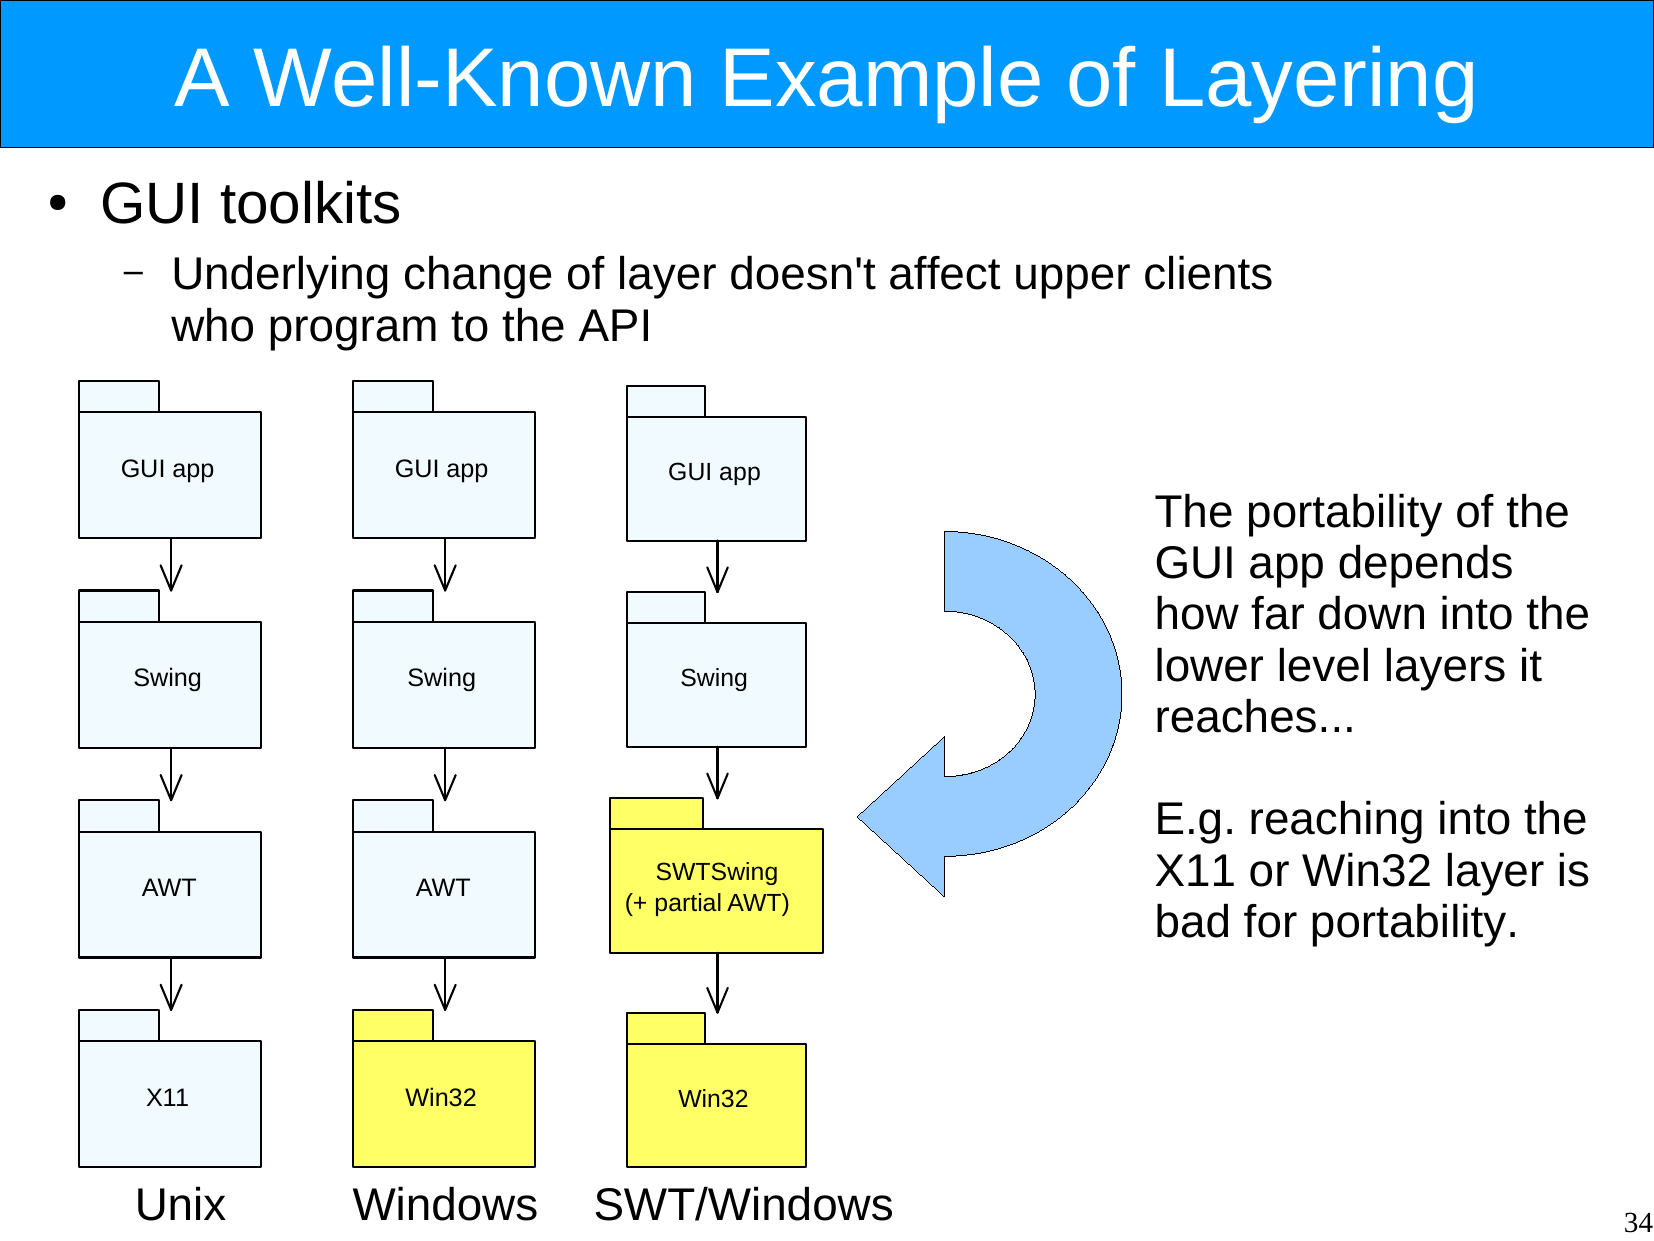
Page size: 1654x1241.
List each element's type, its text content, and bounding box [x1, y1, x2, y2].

text_box SWT/Windows [578, 1171, 909, 1238]
picture [350, 378, 538, 1170]
list GUI toolkits Underlying change of layer doesn't affect upper clients who program to the API [29, 171, 1329, 351]
text_box Unix [120, 1171, 242, 1238]
title A Well-Known Example of Layering [82, 13, 1571, 142]
text_box [857, 531, 1122, 897]
text_box The portability of the GUI app depends how far down into the lower level layers it reaches... E.g. reaching into the X11 or Win32 layer is bad for portability. [1139, 478, 1617, 995]
picture [76, 378, 264, 1170]
picture [608, 383, 825, 1170]
text_box Windows [337, 1171, 554, 1238]
